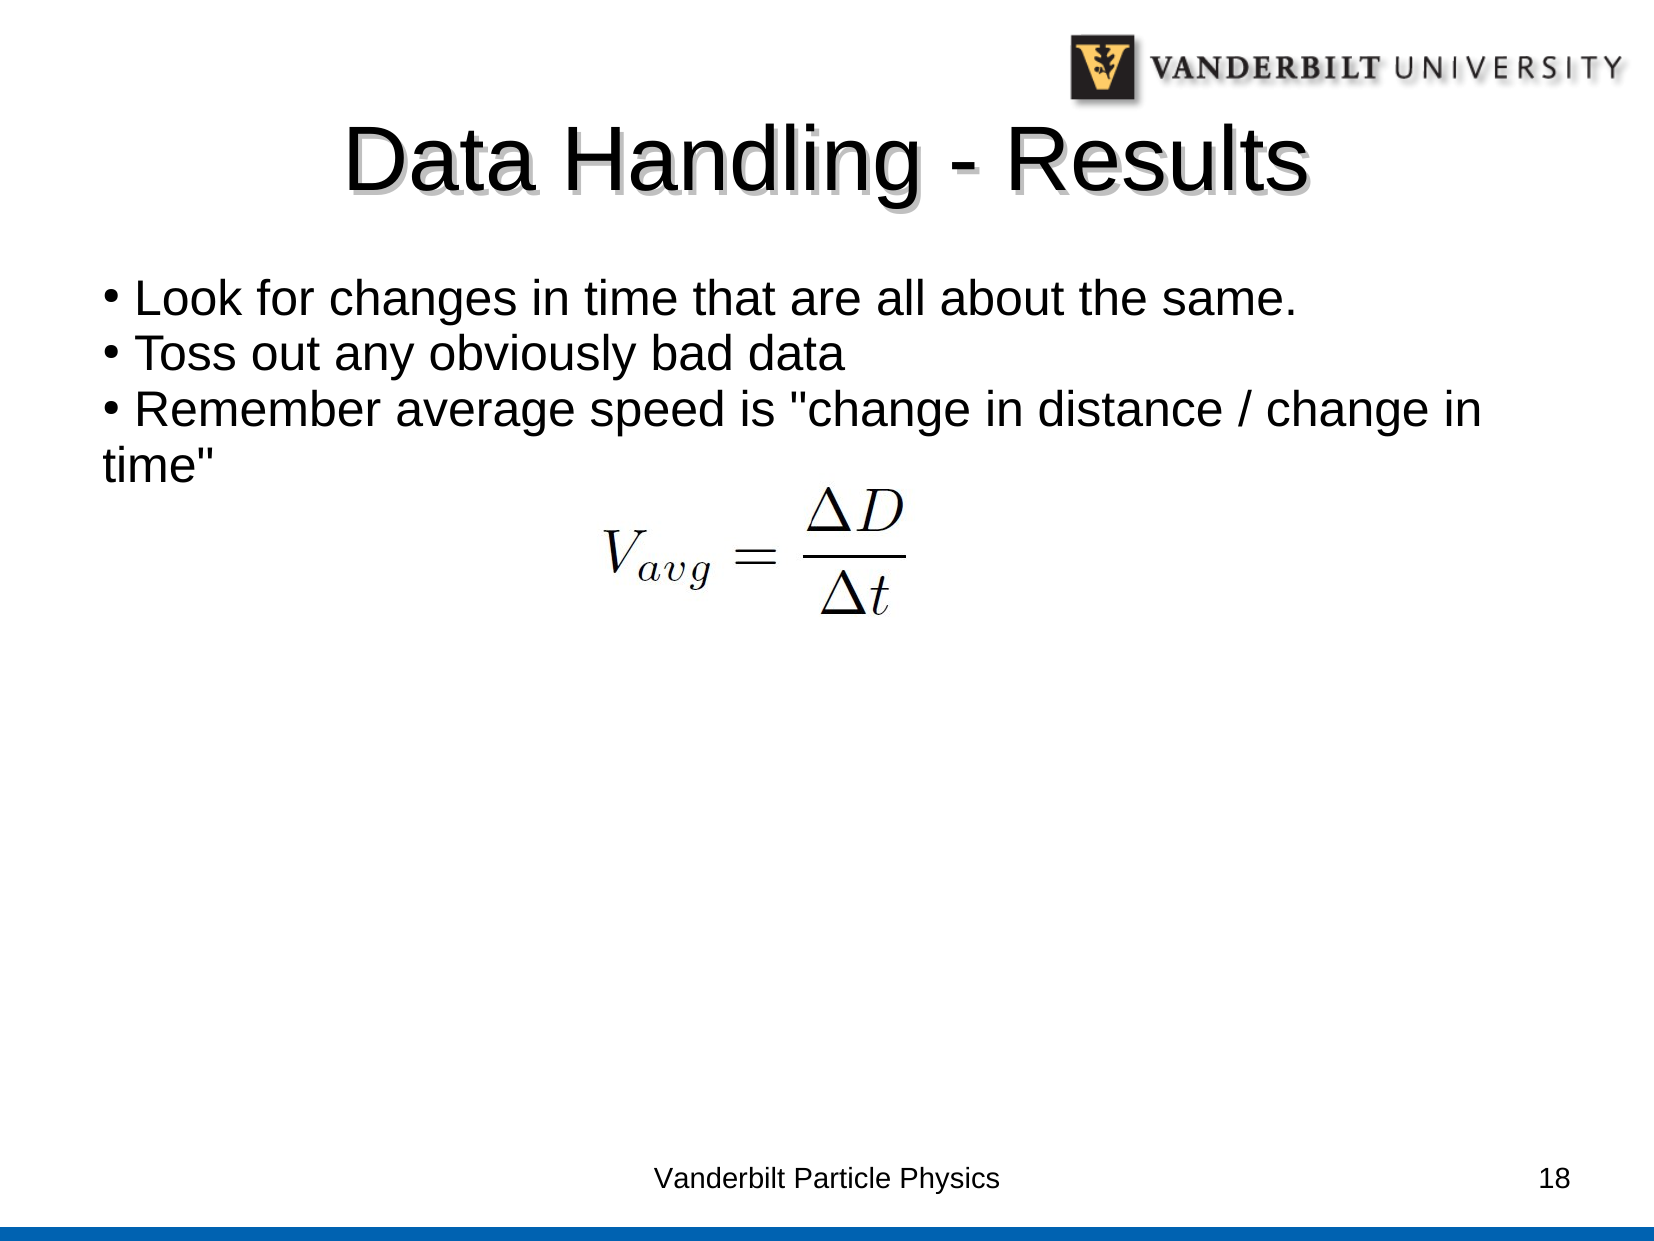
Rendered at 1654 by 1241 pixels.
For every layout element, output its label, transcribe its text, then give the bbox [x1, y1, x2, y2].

picture [581, 473, 927, 645]
text_box Look for changes in time that are all about the same. Toss out any obviously bad data Remember average speed is "change in distance / change in time" [87, 262, 1587, 501]
title Data Handling - Results [121, 55, 1534, 262]
picture [1067, 31, 1637, 115]
